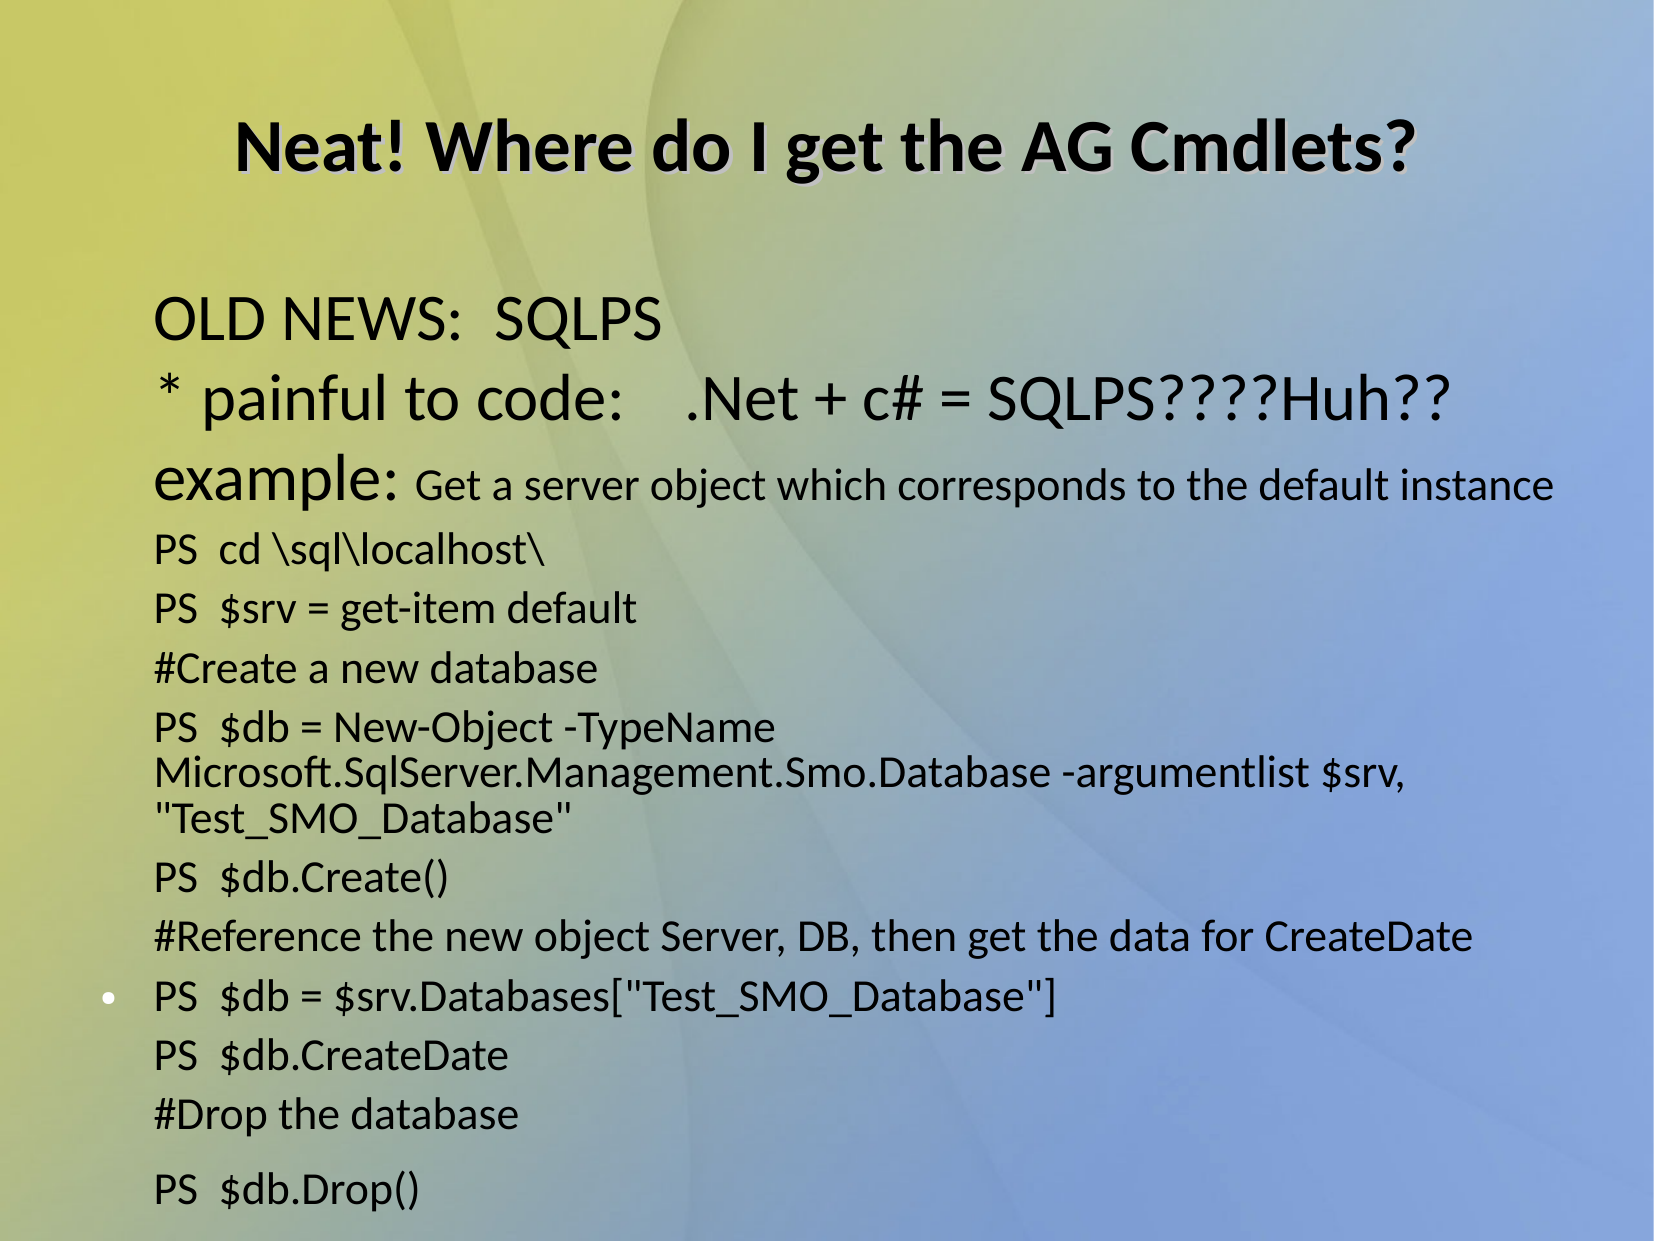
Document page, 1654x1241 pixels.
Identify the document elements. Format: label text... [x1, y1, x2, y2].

picture [0, 0, 1654, 1241]
title Neat! Where do I get the AG Cmdlets? [82, 49, 1571, 257]
list OLD NEWS: SQLPS * painful to code: .Net + c# = SQLPS????Huh?? example: Get a server object which corresponds to the default instance PS cd \sql\localhost\ PS $srv = get-item default #Create a new database PS $db = New-Object -TypeName Microsoft.SqlServer.Management.Smo.Database -argumentlist $srv, "Test_SMO_Database" PS $db.Create() #Reference the new object Server, DB, then get the data for CreateDate PS $db = $srv.Databases["Test_SMO_Database"] PS $db.CreateDate #Drop the database PS $db.Drop() [82, 290, 1571, 1241]
